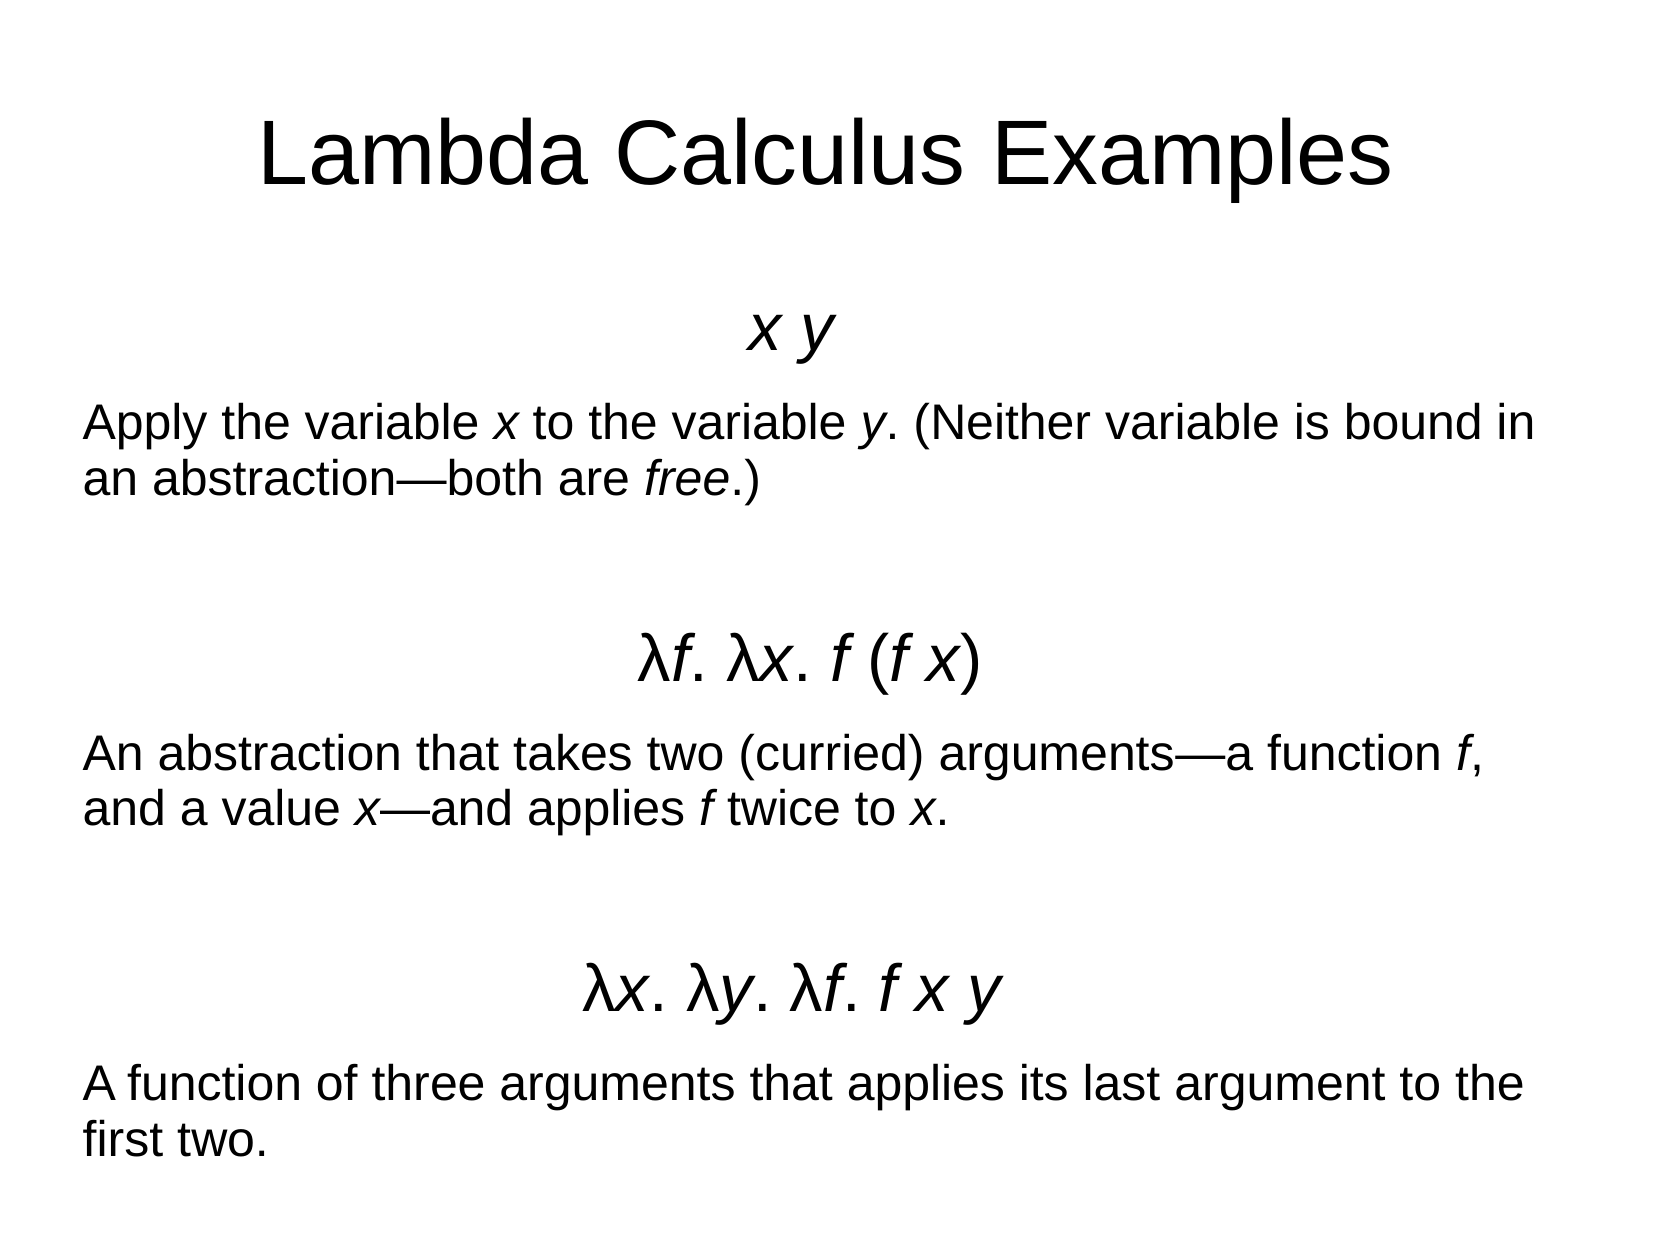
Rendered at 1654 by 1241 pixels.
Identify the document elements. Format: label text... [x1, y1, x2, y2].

title Lambda Calculus Examples [82, 49, 1571, 257]
list x y Apply the variable x to the variable y. (Neither variable is bound in an abstraction—both are free.) λf. λx. f (f x) An abstraction that takes two (curried) arguments—a function f, and a value x—and applies f twice to x. λx. λy. λf. f x y A function of three arguments that applies its last argument to the first two. [82, 290, 1571, 1167]
